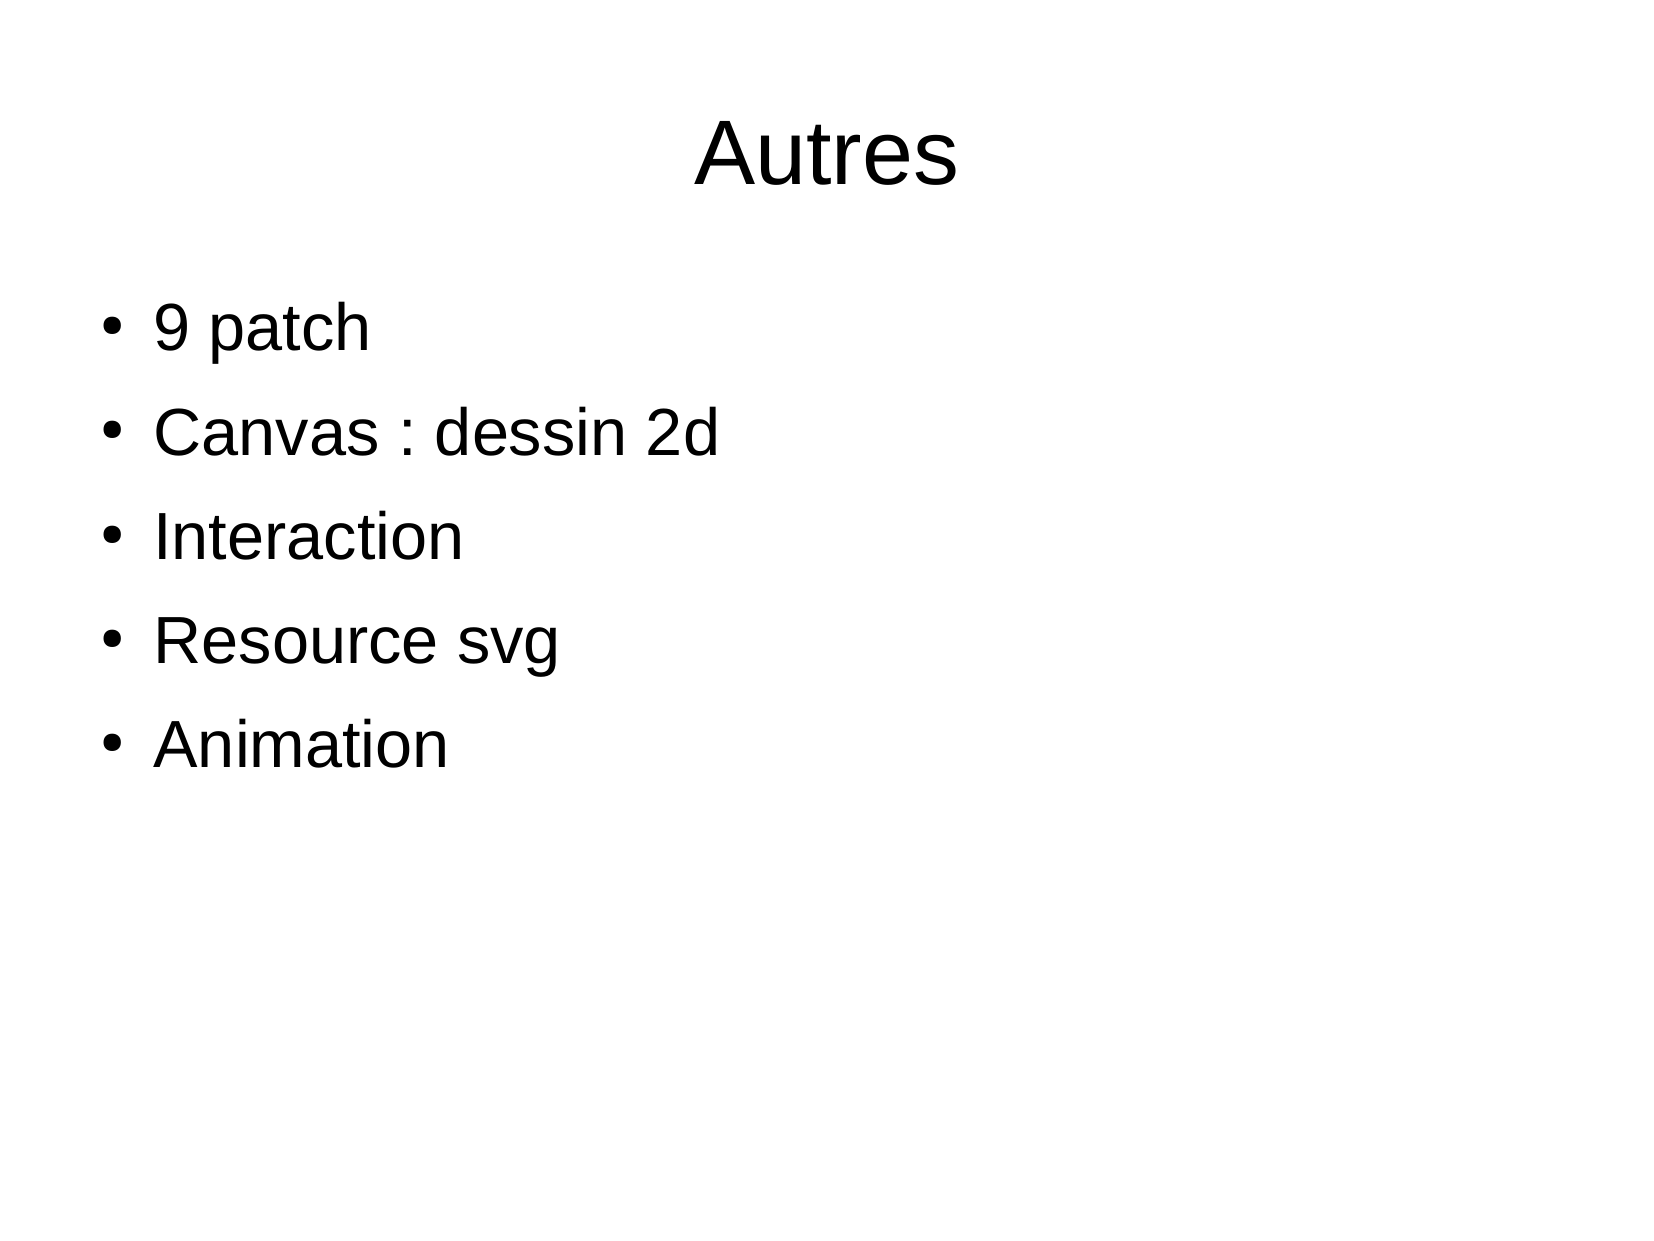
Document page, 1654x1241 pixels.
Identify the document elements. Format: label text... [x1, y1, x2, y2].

list 9 patch Canvas : dessin 2d Interaction Resource svg Animation [82, 290, 1571, 1010]
title Autres [82, 49, 1571, 257]
